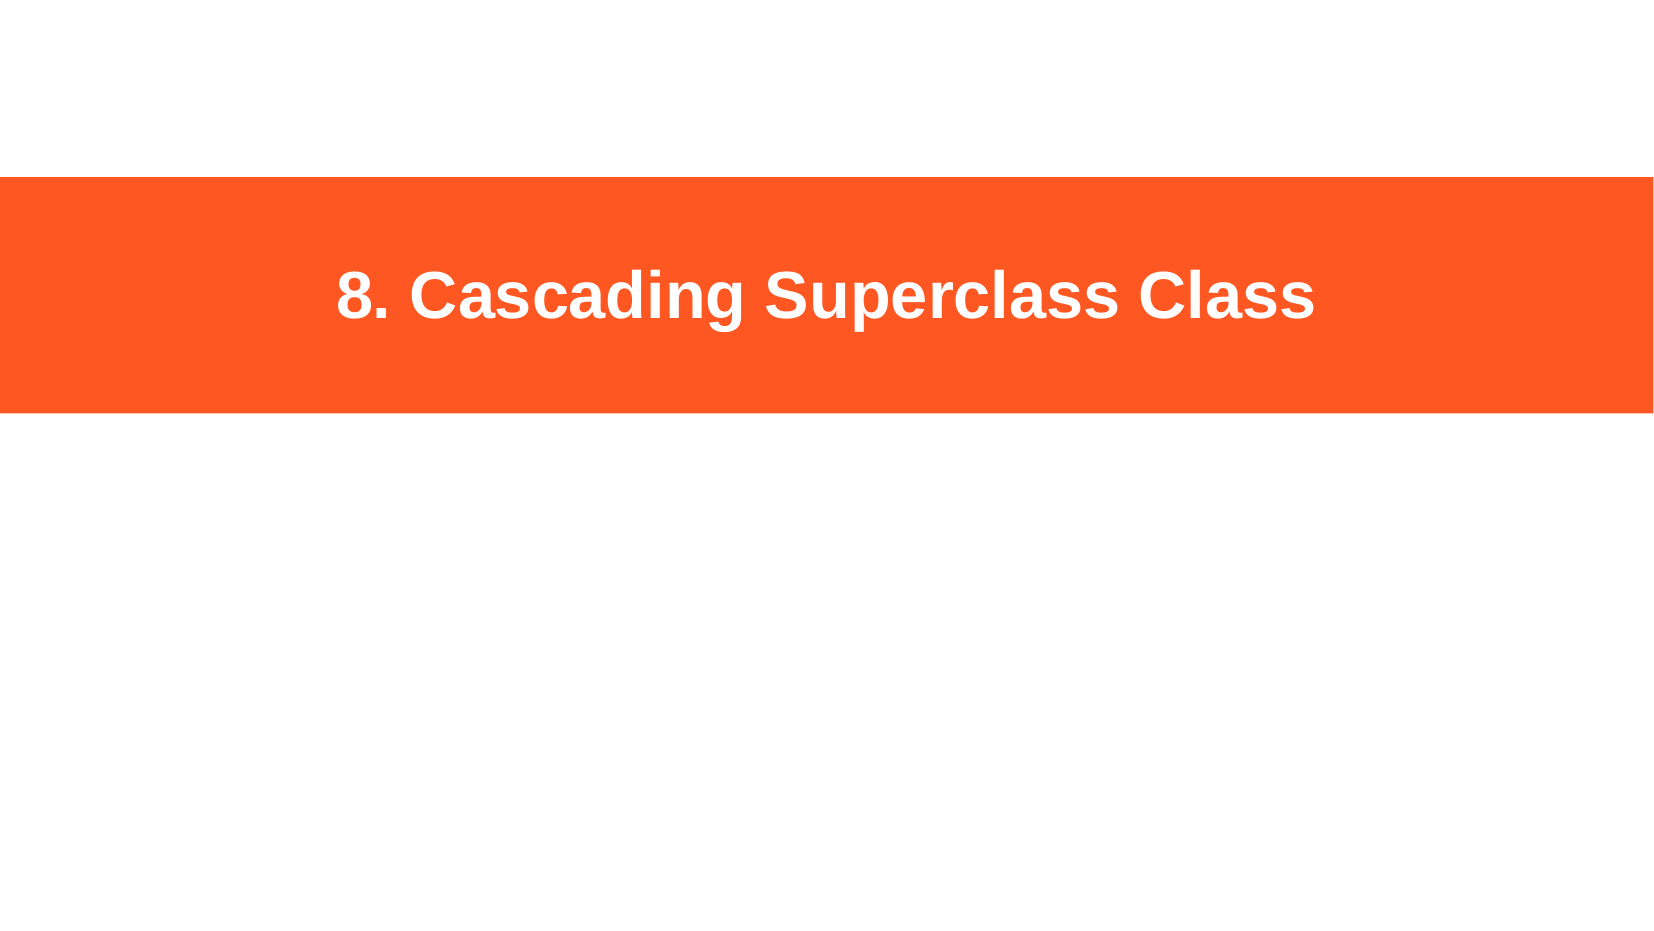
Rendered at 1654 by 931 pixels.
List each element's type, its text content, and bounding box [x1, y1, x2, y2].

title 8. Cascading Superclass Class [0, 177, 1654, 414]
